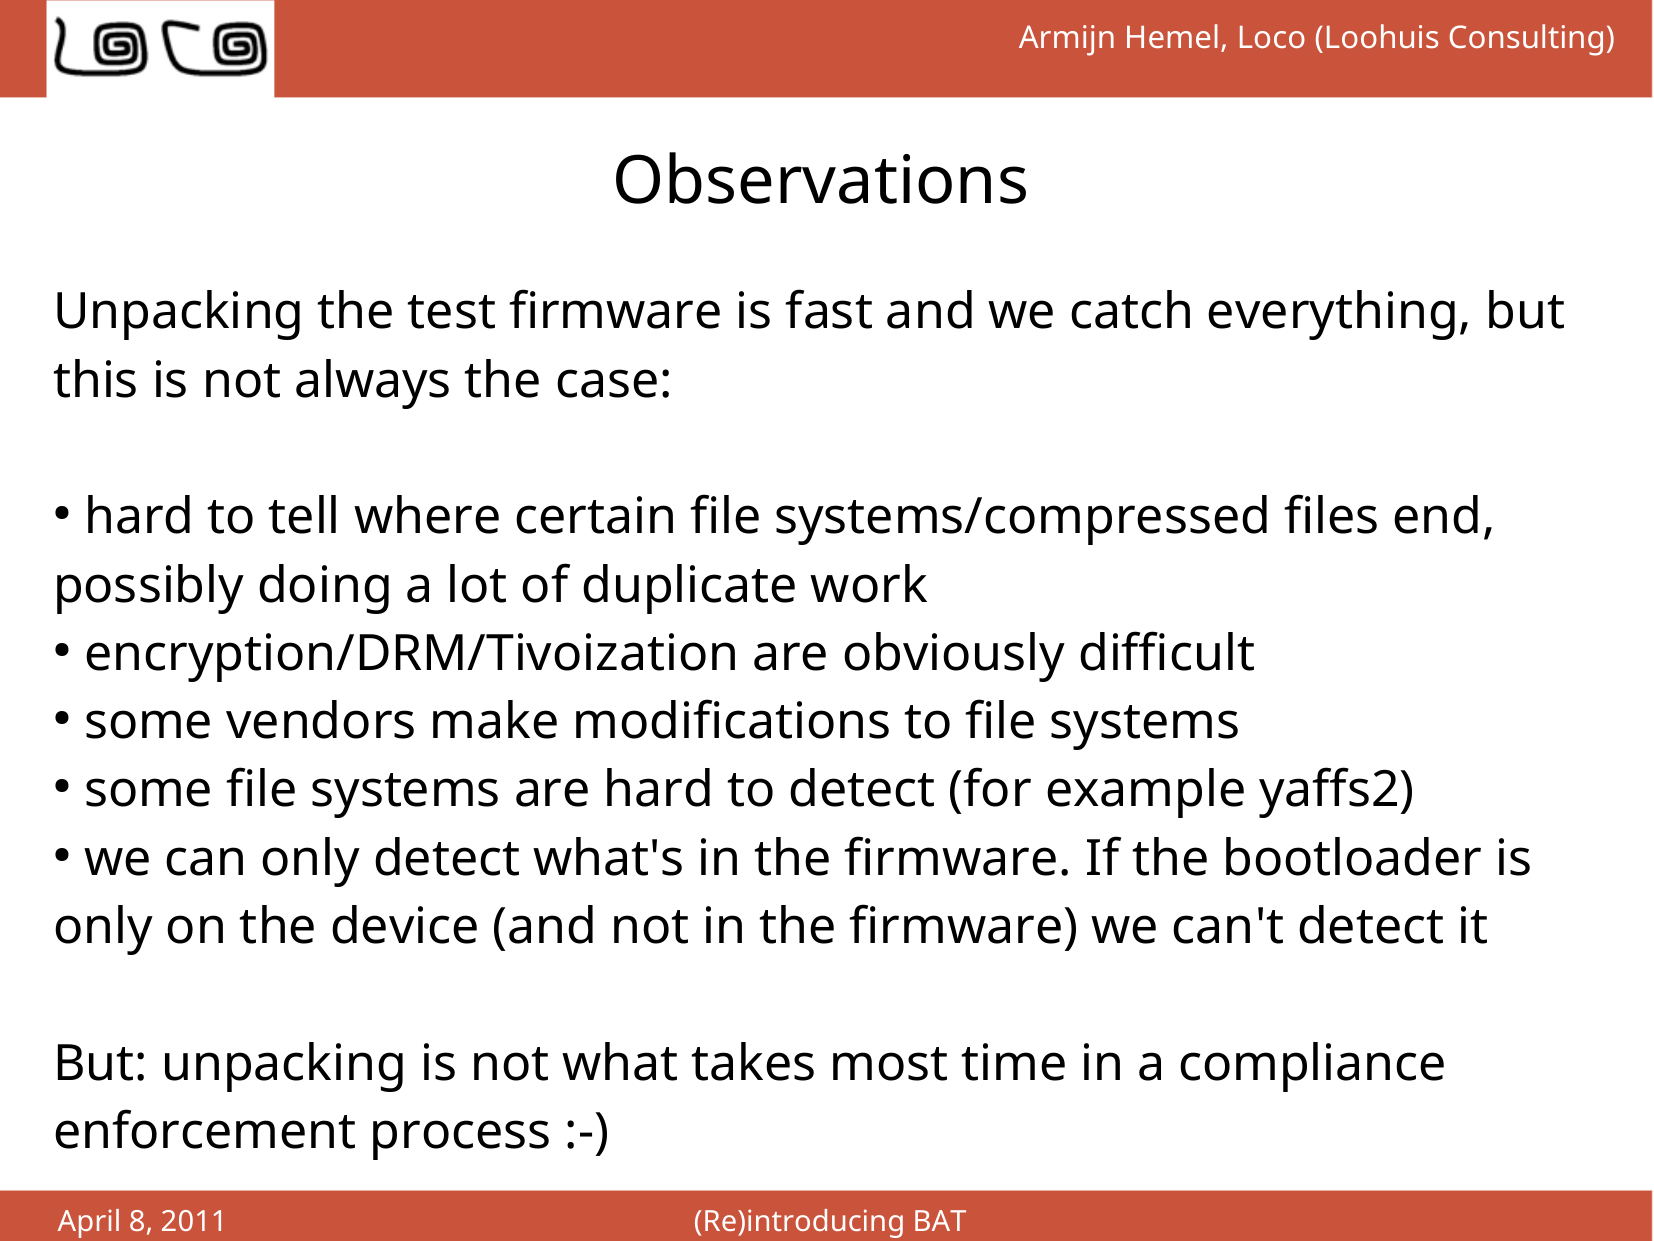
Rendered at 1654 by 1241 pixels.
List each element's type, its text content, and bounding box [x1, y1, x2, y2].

picture [0, 0, 1654, 1241]
subtitle Unpacking the test firmware is fast and we catch everything, but this is not always the case: hard to tell where certain file systems/compressed files end, possibly doing a lot of duplicate work encryption/DRM/Tivoization are obviously difficult some vendors make modifications to file systems some file systems are hard to detect (for example yaffs2) we can only detect what's in the firmware. If the bootloader is only on the device (and not in the firmware) we can't detect it But: unpacking is not what takes most time in a compliance enforcement process :-) [53, 265, 1595, 1173]
title Observations [47, 125, 1595, 229]
